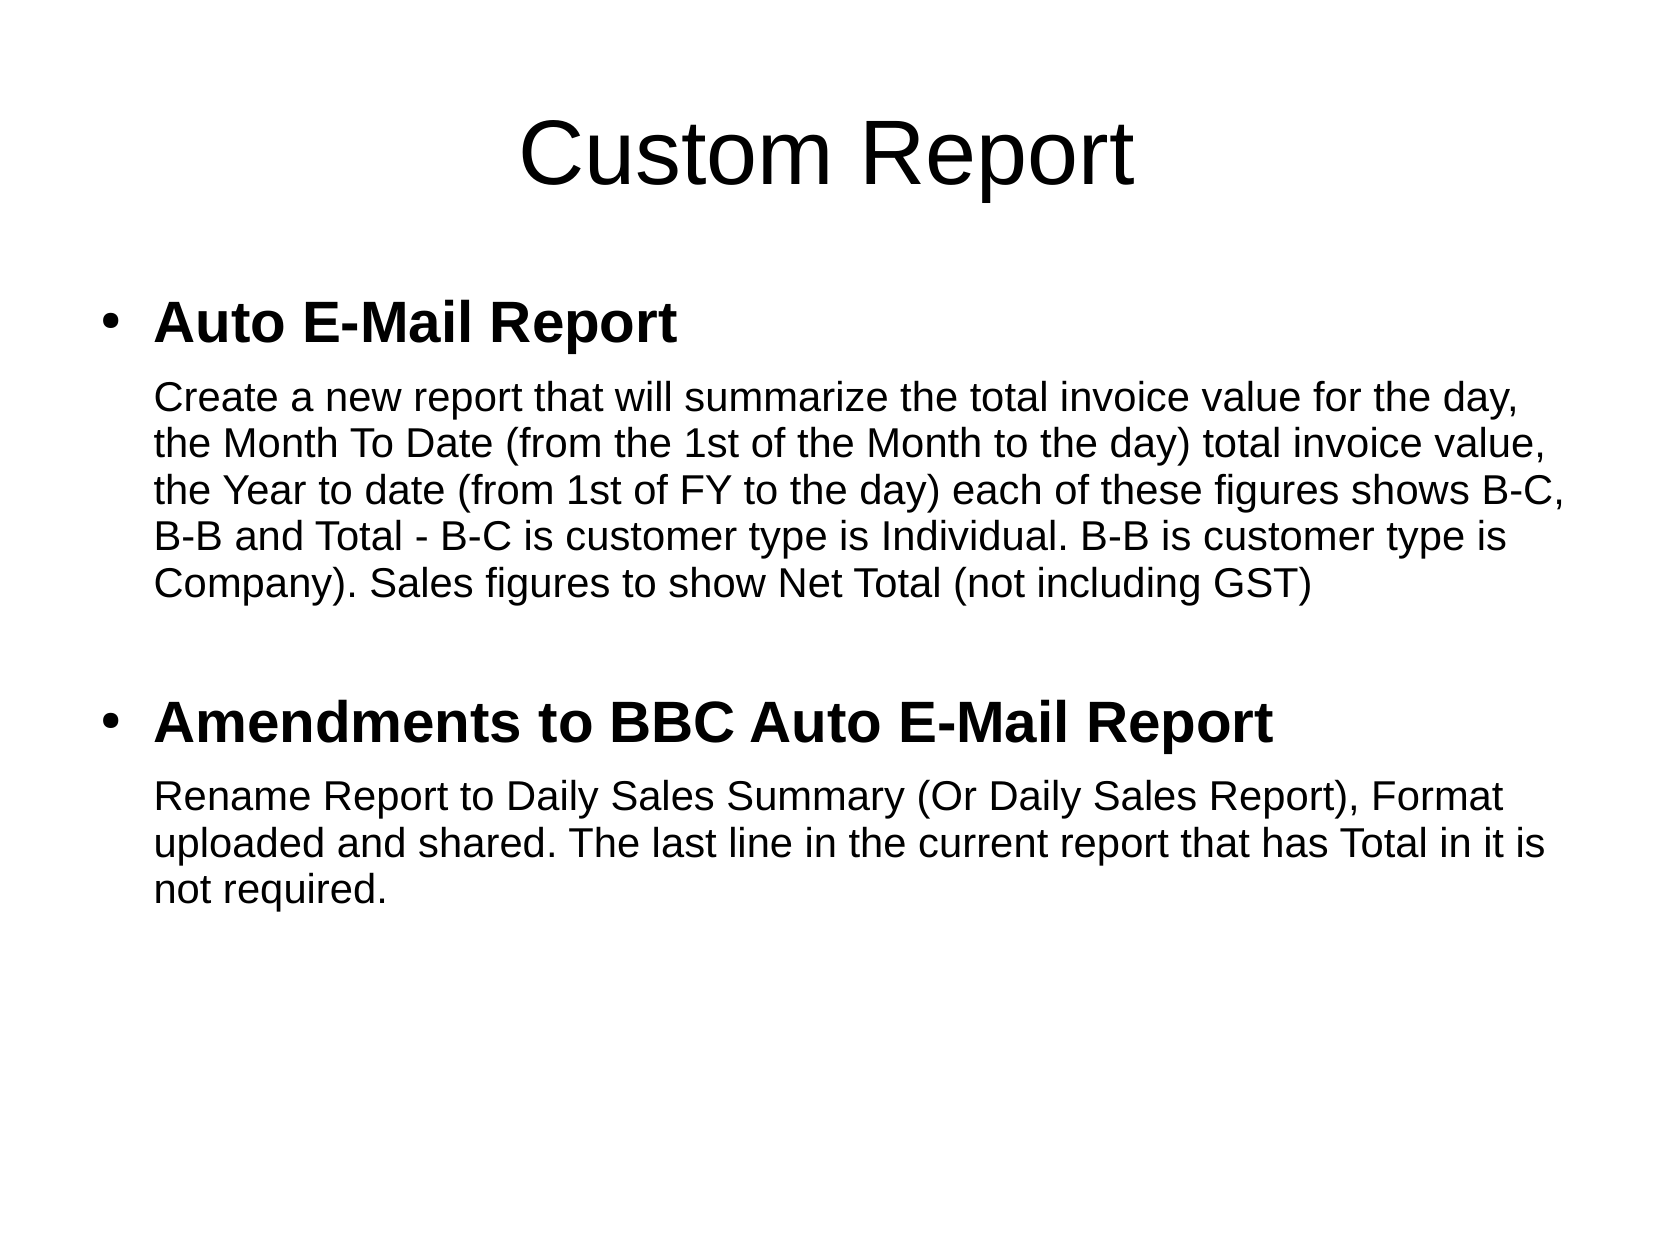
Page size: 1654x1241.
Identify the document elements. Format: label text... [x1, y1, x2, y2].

title Custom Report [82, 49, 1571, 257]
list Auto E-Mail Report Create a new report that will summarize the total invoice value for the day, the Month To Date (from the 1st of the Month to the day) total invoice value, the Year to date (from 1st of FY to the day) each of these figures shows B-C, B-B and Total - B-C is customer type is Individual. B-B is customer type is Company). Sales figures to show Net Total (not including GST) Amendments to BBC Auto E-Mail Report Rename Report to Daily Sales Summary (Or Daily Sales Report), Format uploaded and shared. The last line in the current report that has Total in it is not required. [82, 290, 1571, 1010]
